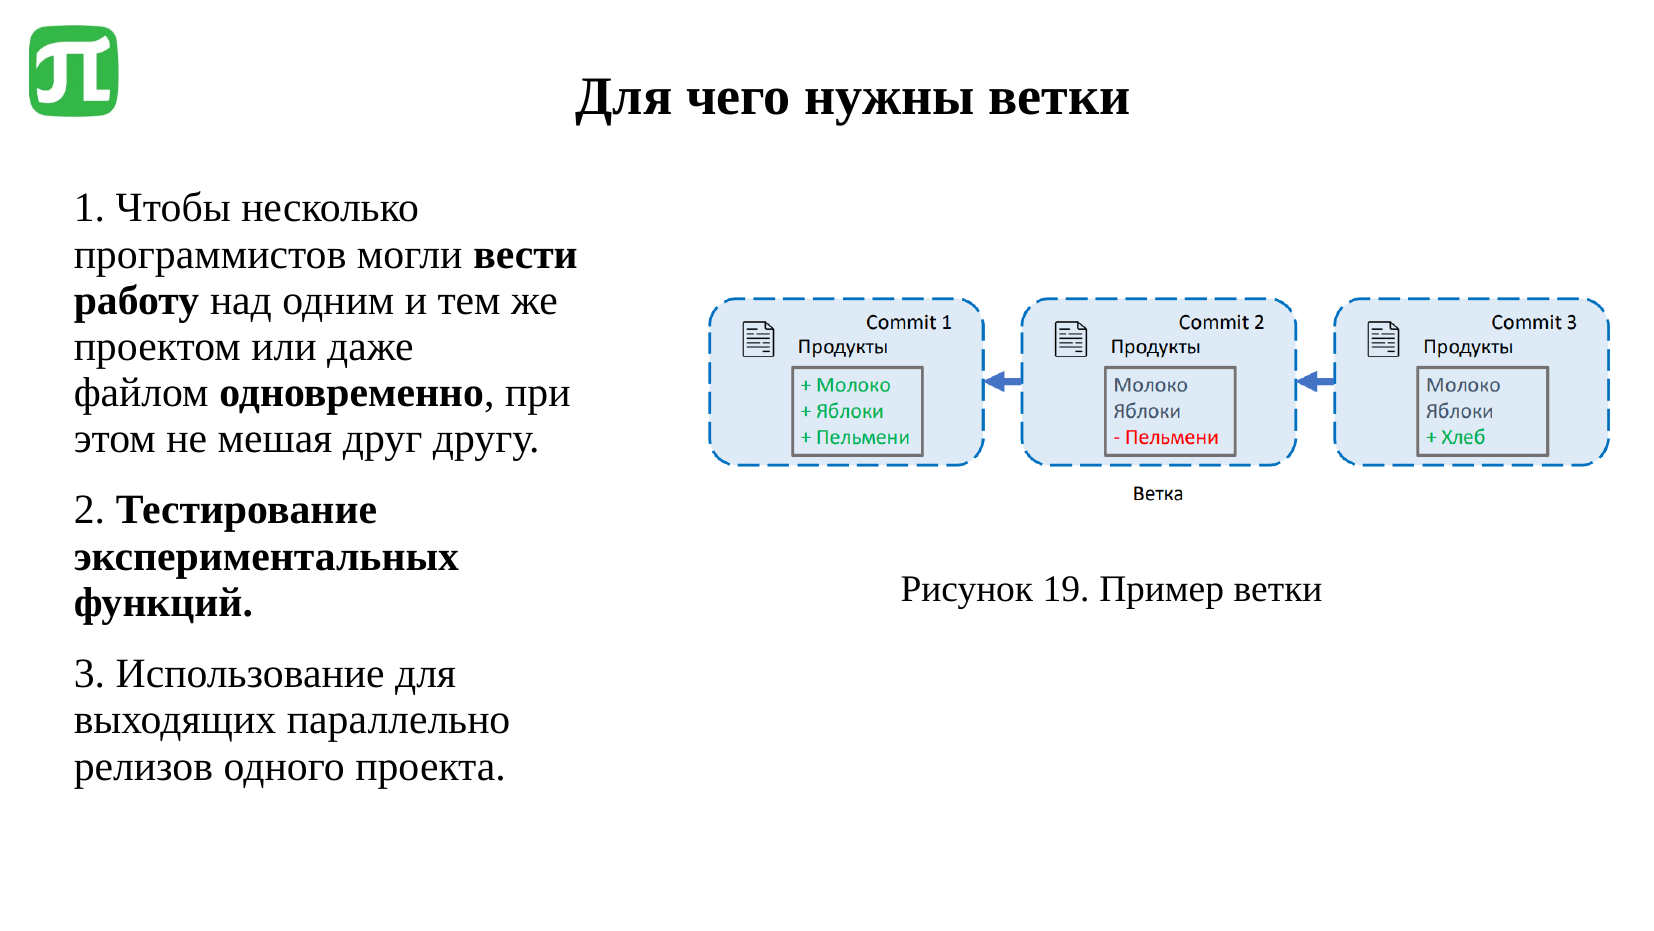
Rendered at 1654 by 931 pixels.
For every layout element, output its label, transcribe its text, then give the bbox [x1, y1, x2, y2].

text_box Рисунок 19. Пример ветки [885, 561, 1654, 621]
text_box 1. Чтобы несколько программистов могли вести работу над одним и тем же проектом или даже файлом одновременно, при этом не мешая друг другу. 2. Тестирование экспериментальных функций. 3. Использование для выходящих параллельно релизов одного проекта. [59, 177, 650, 931]
picture [679, 265, 1649, 519]
text_box Для чего нужны ветки [561, 59, 1654, 148]
picture [29, 25, 120, 119]
